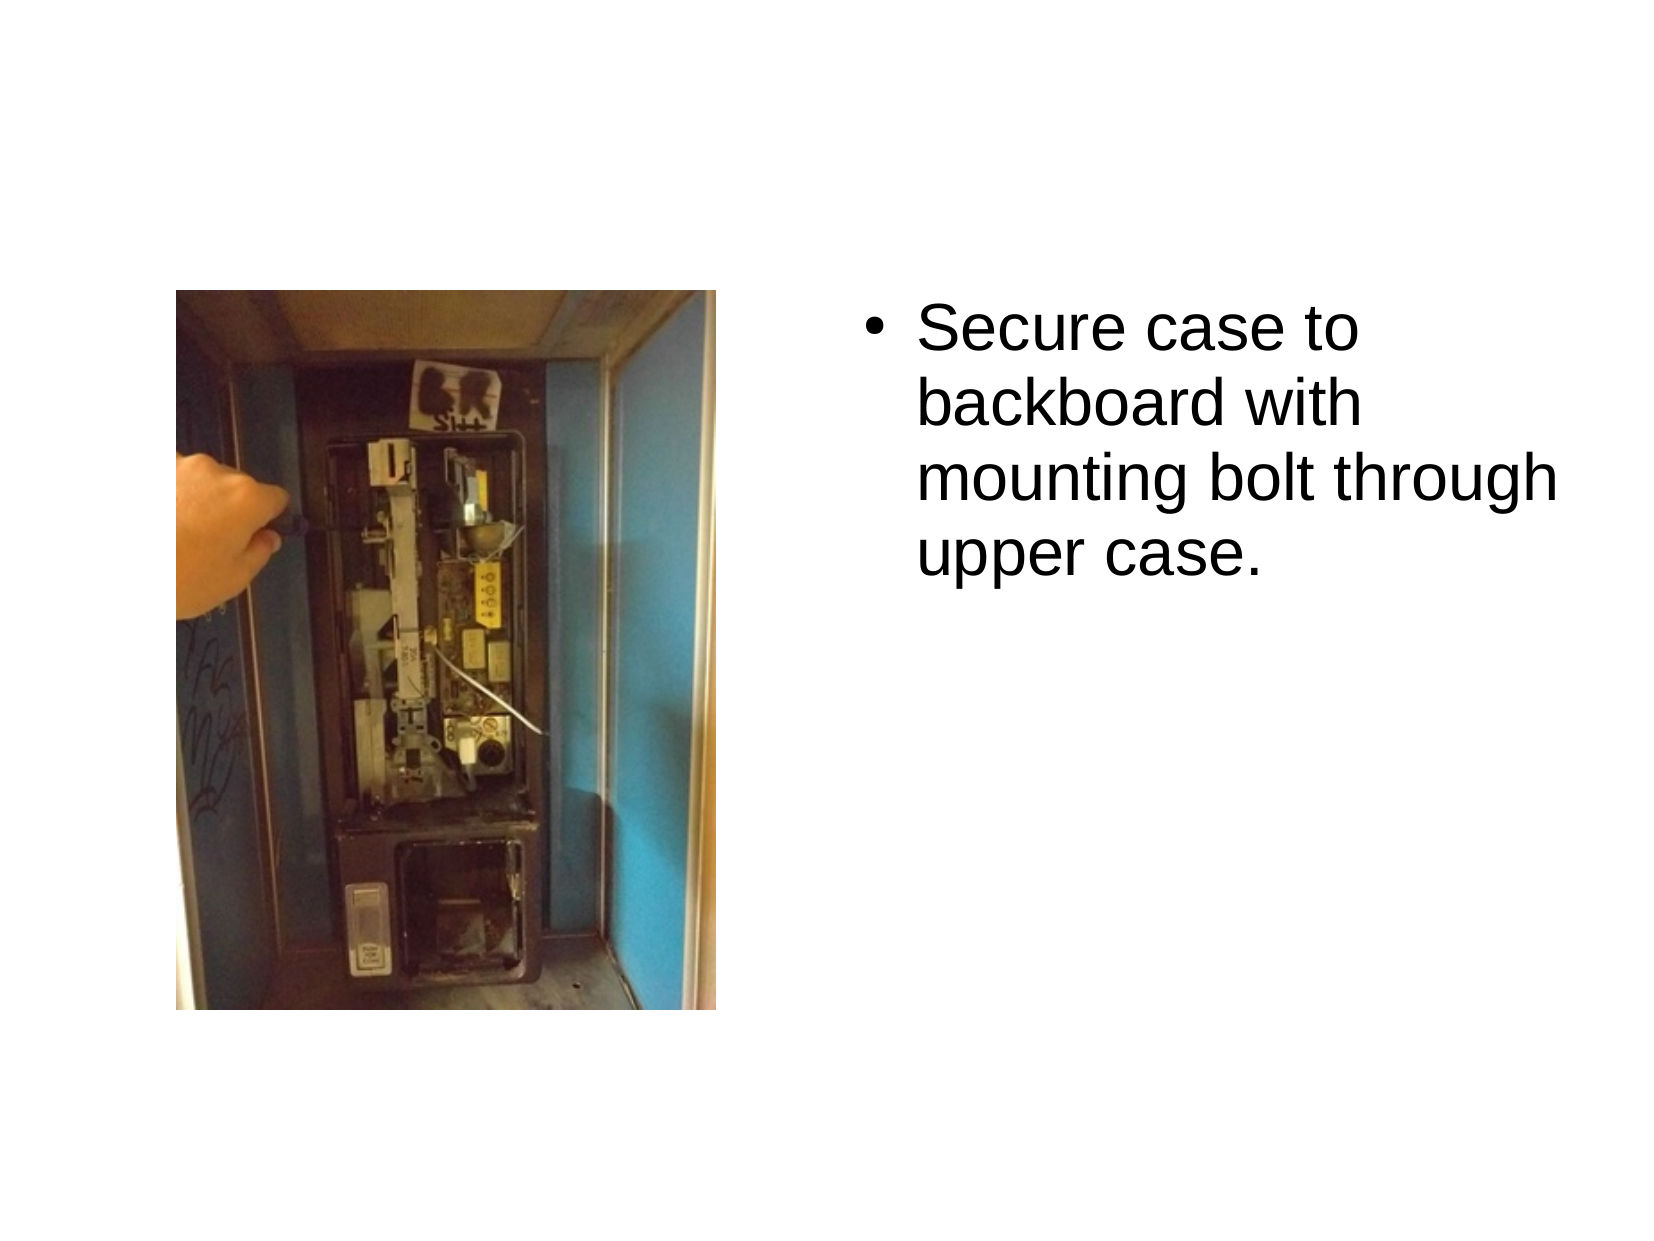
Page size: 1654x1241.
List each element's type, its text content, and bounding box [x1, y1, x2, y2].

picture [176, 290, 716, 1010]
list Secure case to backboard with mounting bolt through upper case. [845, 290, 1572, 1010]
